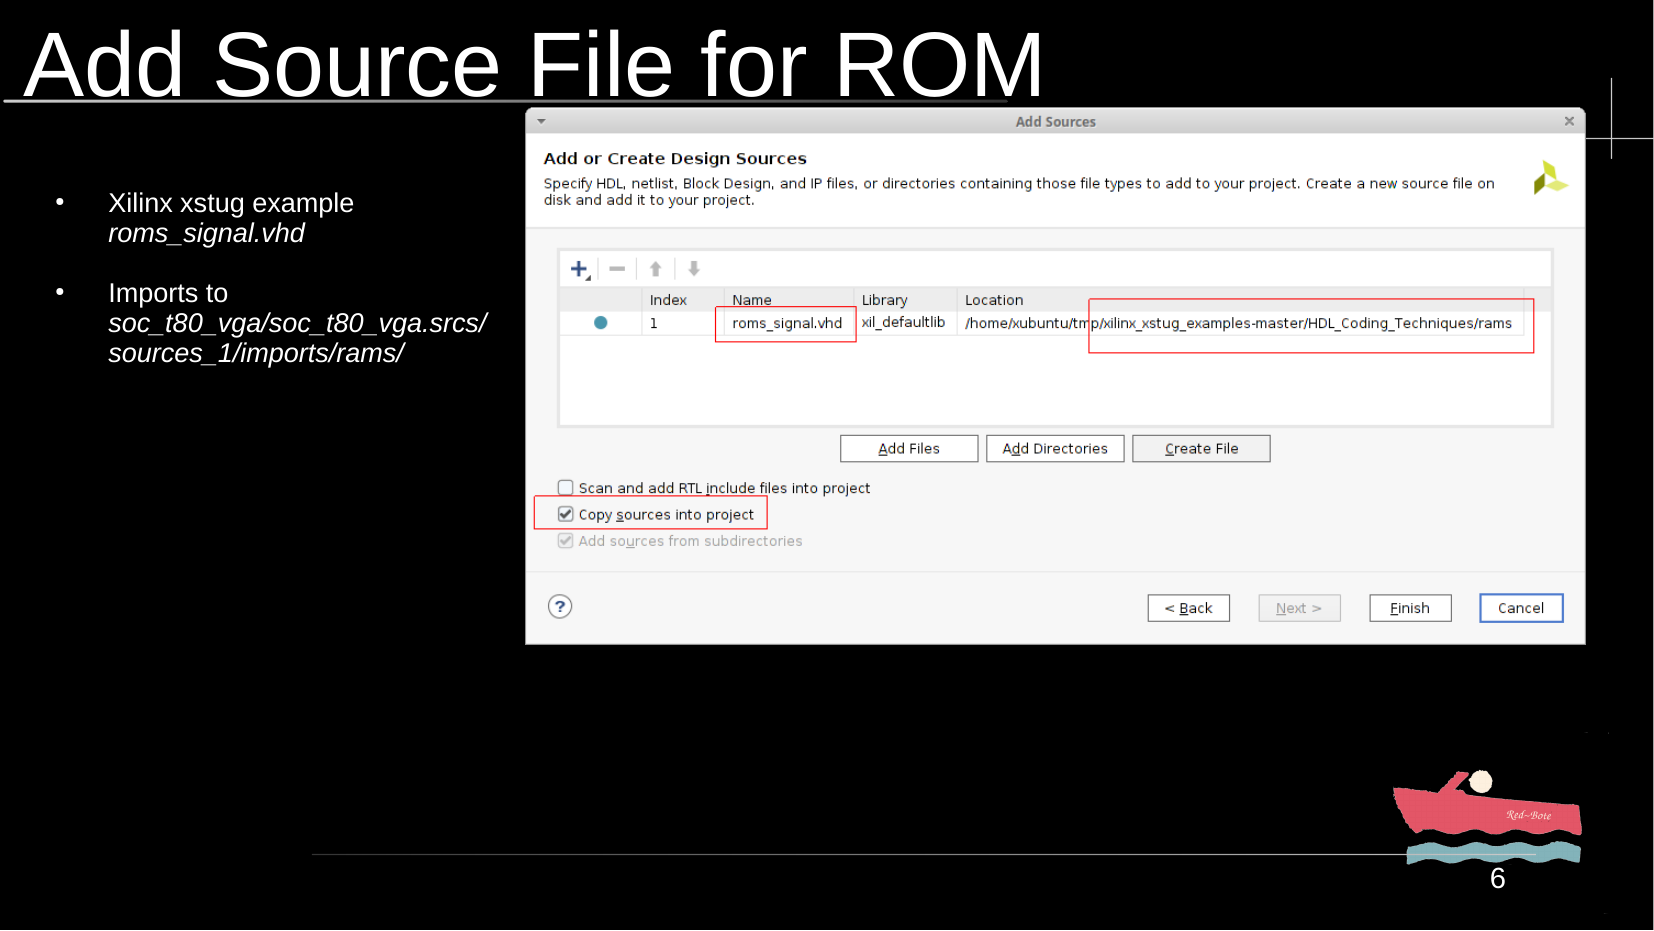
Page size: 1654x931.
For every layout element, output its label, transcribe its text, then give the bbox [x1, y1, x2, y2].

list Xilinx xstug example roms_signal.vhd Imports to soc_t80_vga/soc_t80_vga.srcs/sources_1/imports/rams/ [37, 187, 488, 676]
picture [1380, 732, 1615, 914]
picture [525, 107, 1586, 645]
title Add Source File for ROM [23, 11, 1589, 119]
